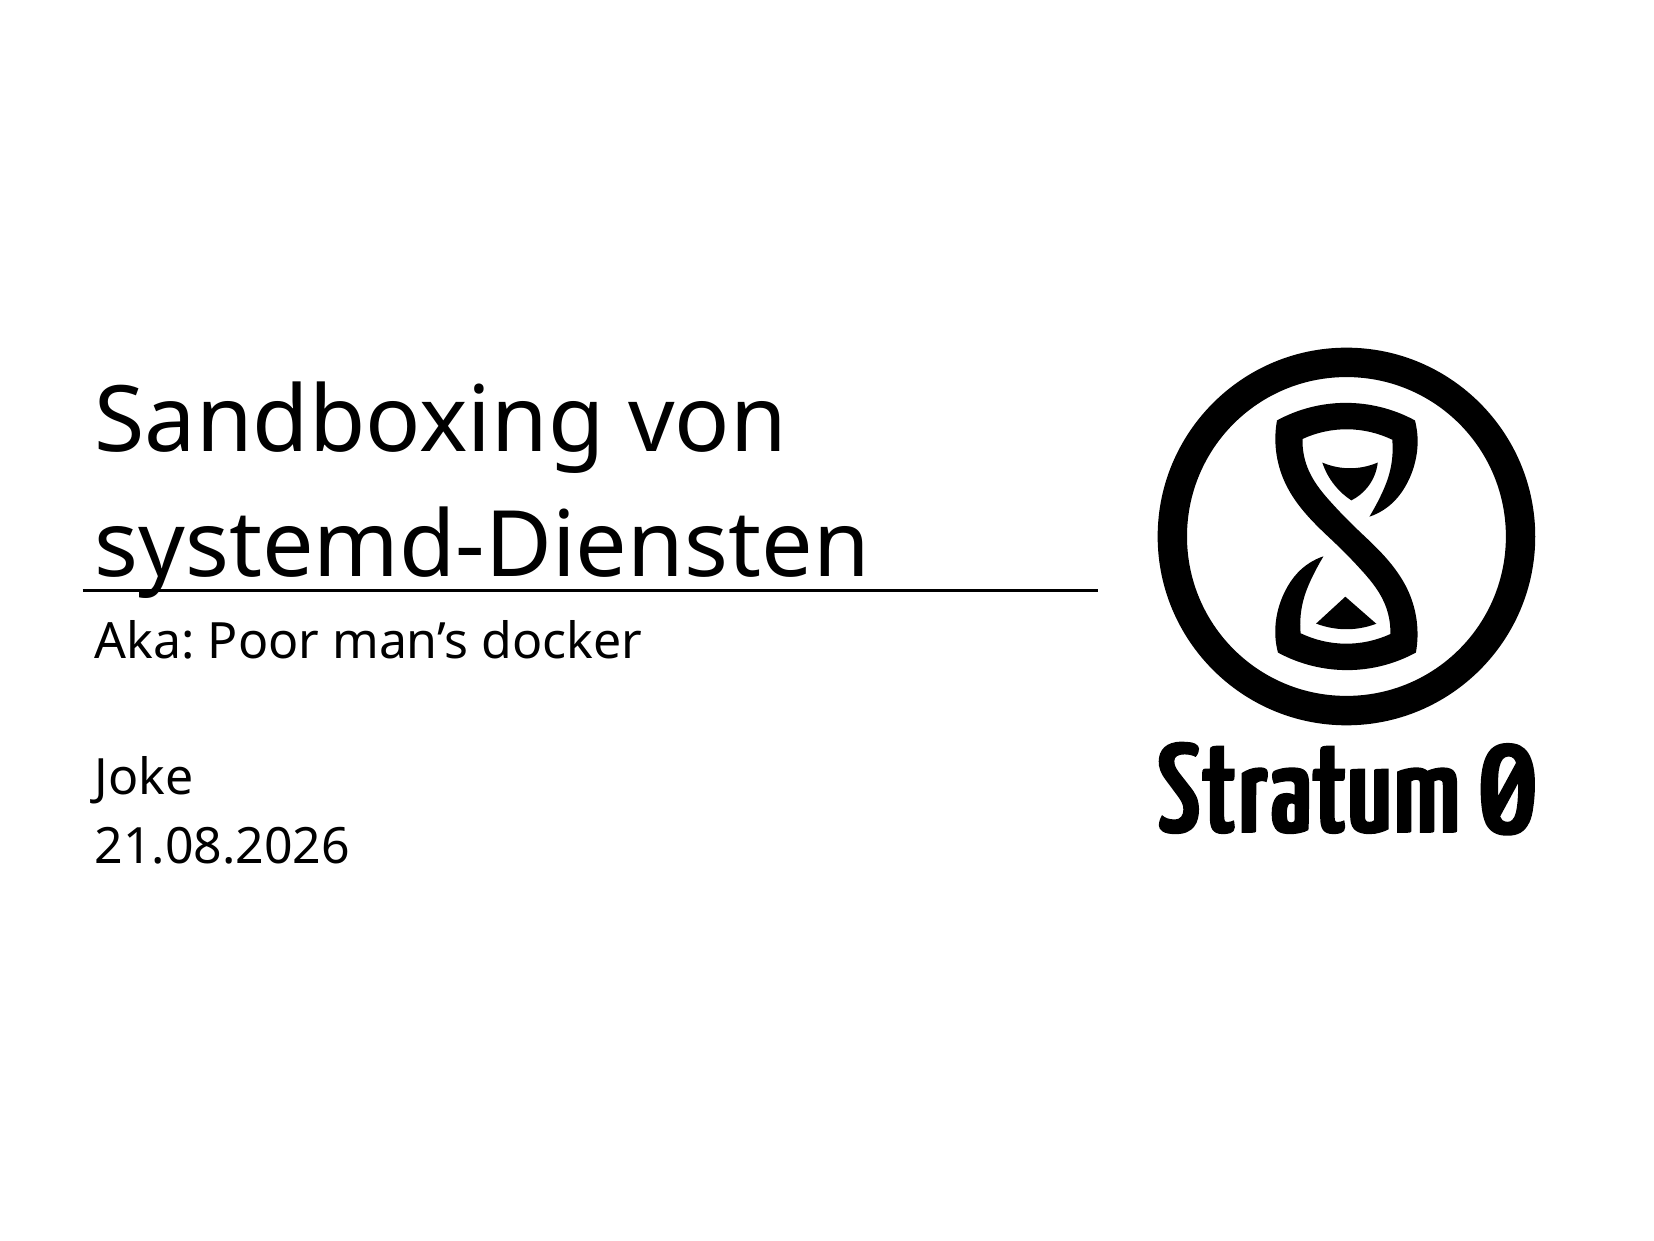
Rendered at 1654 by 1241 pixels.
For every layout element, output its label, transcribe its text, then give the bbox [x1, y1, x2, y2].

title Aka: Poor man’s docker Joke 14.04.2023 [94, 596, 1111, 886]
picture [1074, 318, 1619, 863]
title Sandboxing von systemd-Diensten [94, 371, 1074, 585]
